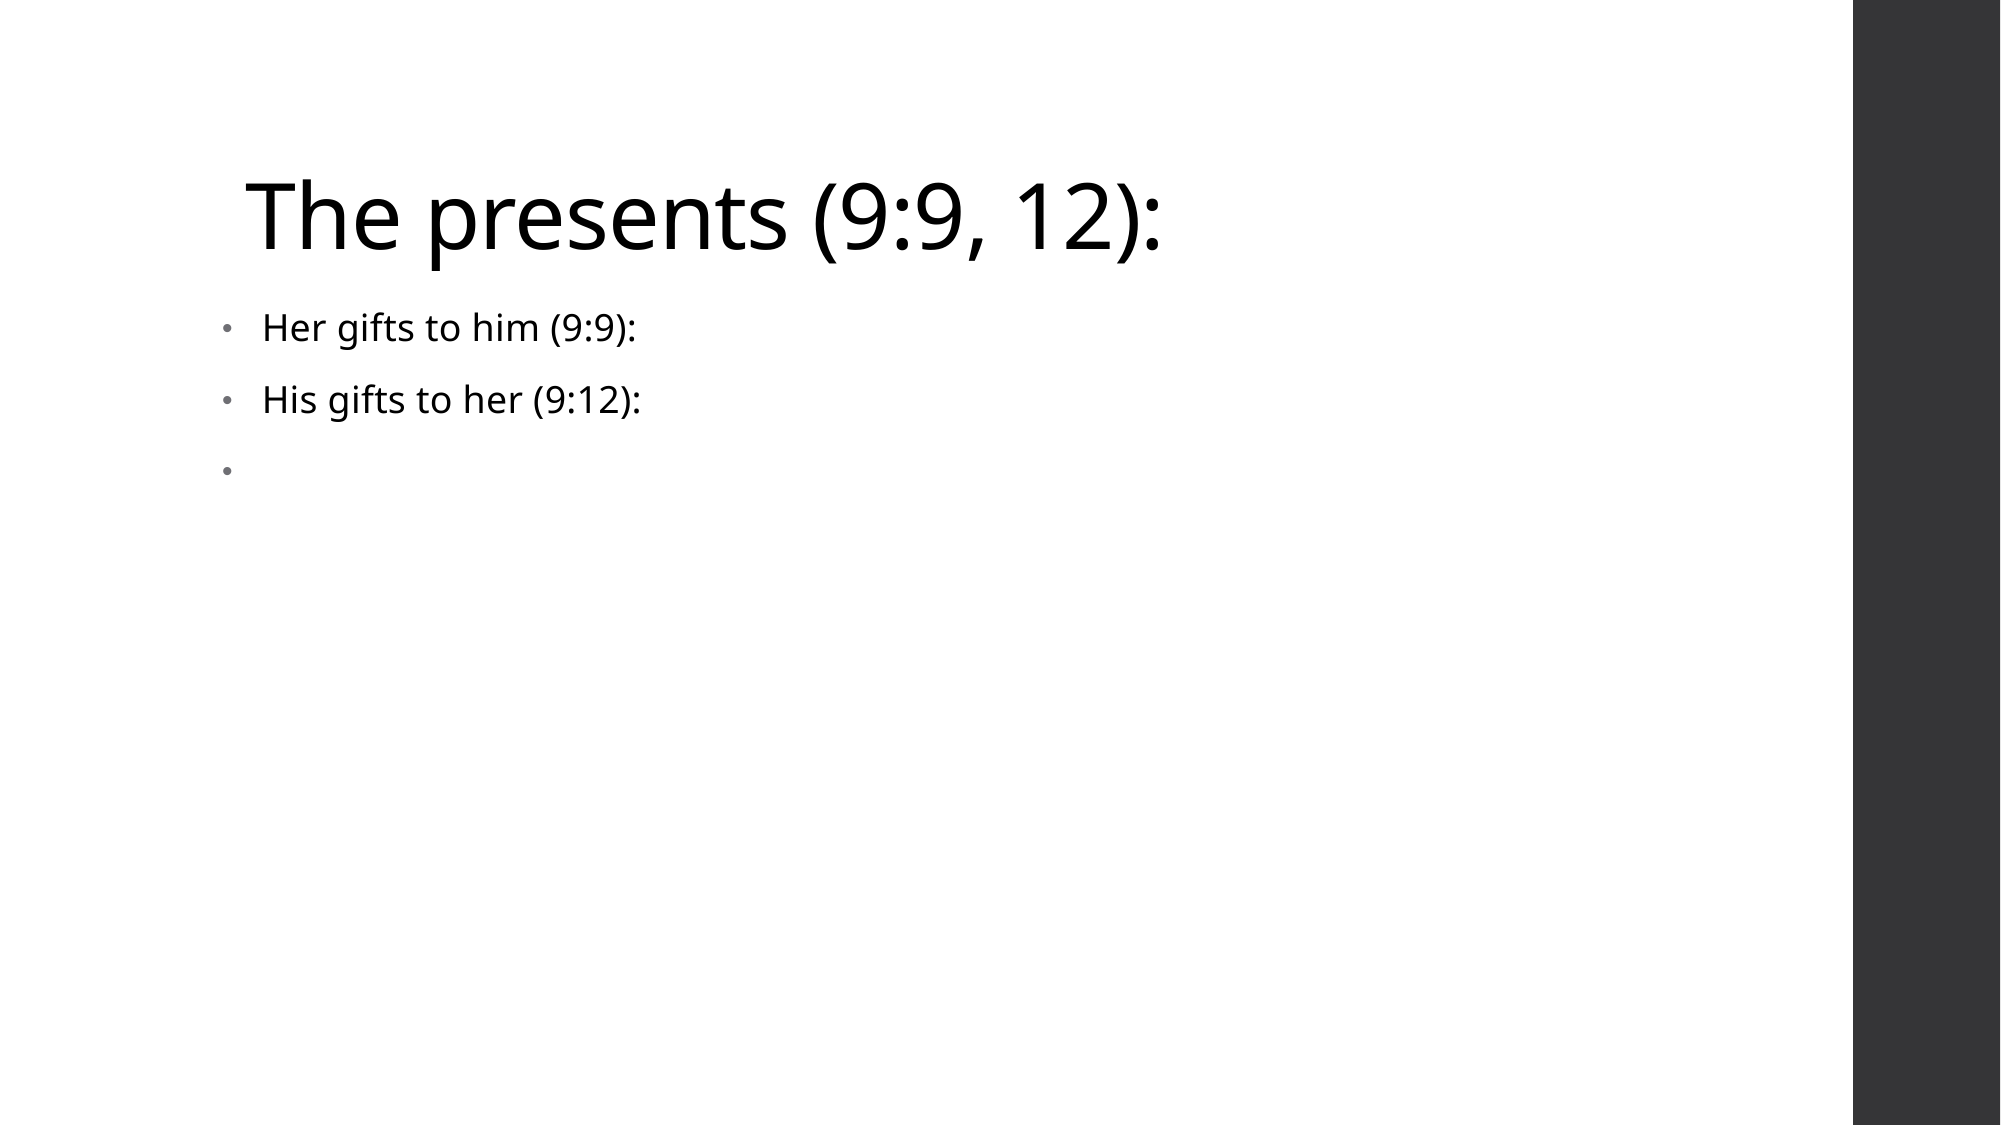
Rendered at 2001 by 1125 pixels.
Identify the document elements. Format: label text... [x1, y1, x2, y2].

title The presents (9:9, 12): [206, 60, 1797, 278]
list Her gifts to him (9:9): His gifts to her (9:12): [206, 299, 1617, 1014]
